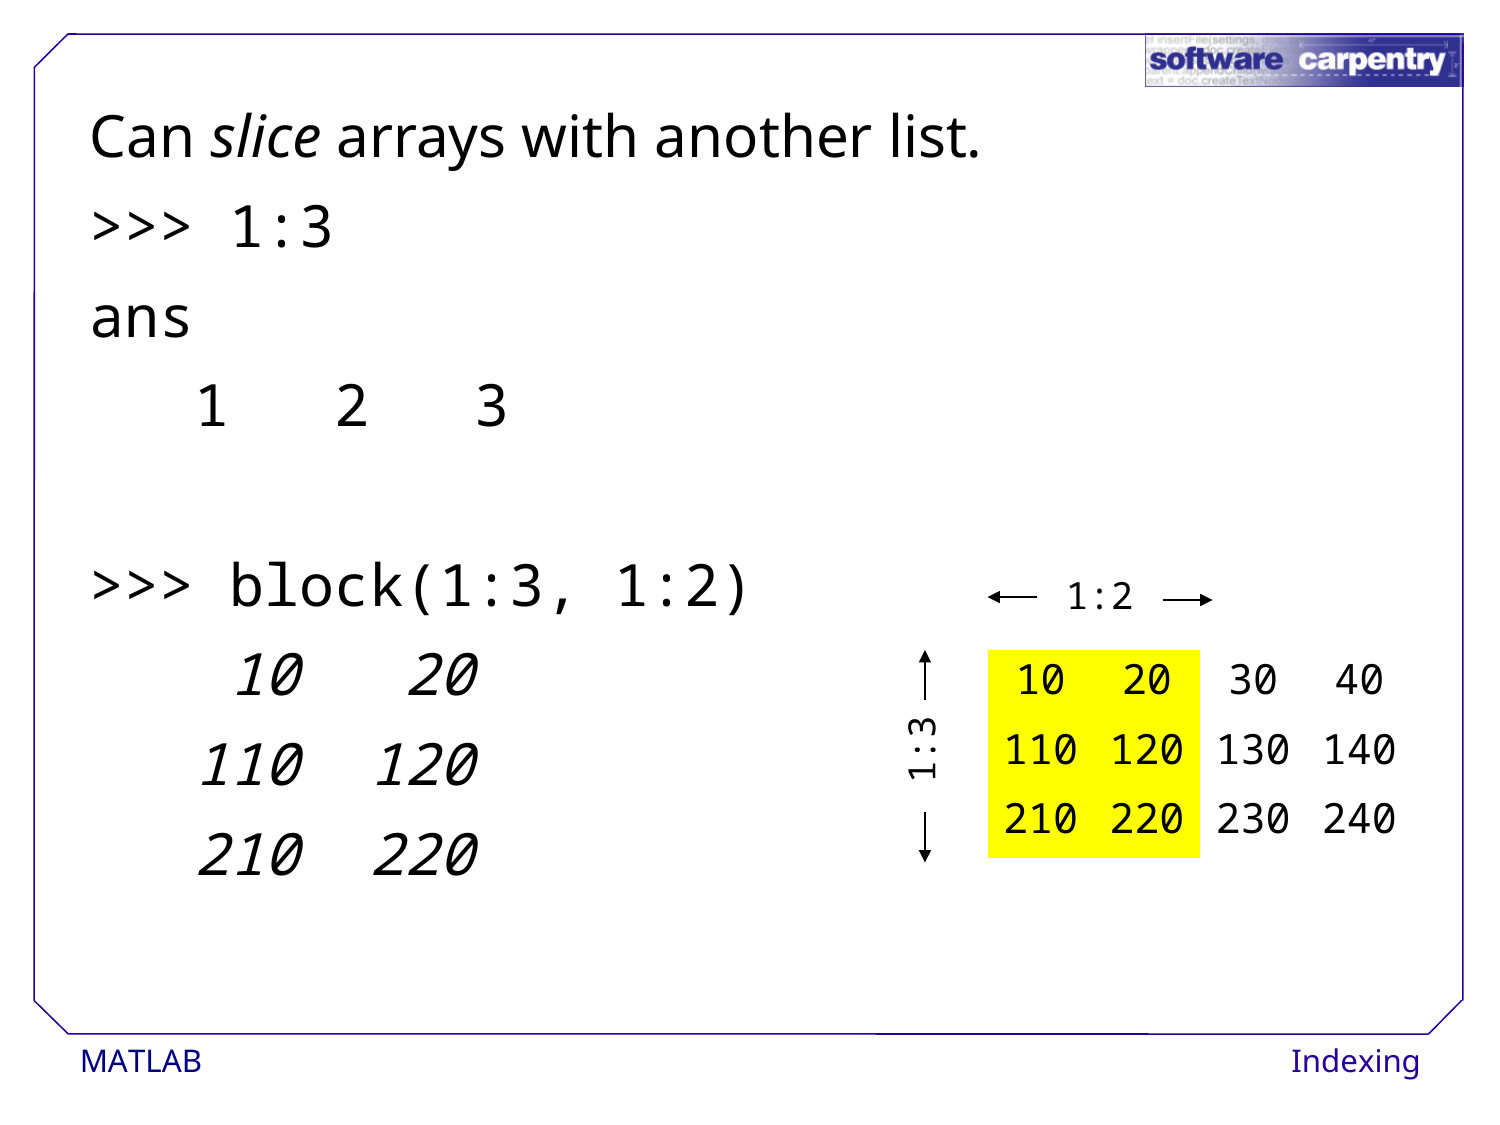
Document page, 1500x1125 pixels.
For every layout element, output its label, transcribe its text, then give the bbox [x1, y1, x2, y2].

text_box 1:2 [1051, 564, 1176, 626]
table_cell 220 [1094, 789, 1200, 858]
picture [1145, 33, 1464, 87]
table_header 40 [1306, 650, 1412, 720]
table_header 20 [1094, 650, 1200, 720]
table_cell 240 [1306, 789, 1412, 858]
text_box 1:3 [890, 701, 951, 799]
table_cell 130 [1200, 720, 1306, 789]
table_cell 230 [1200, 789, 1306, 858]
list Can slice arrays with another list. >>> 1:3 ans 1 2 3 >>> block(1:3, 1:2) 10 20 110 120 210 220 [75, 99, 1426, 1013]
table_cell 210 [988, 789, 1094, 858]
table_cell 120 [1094, 720, 1200, 789]
table_cell 110 [988, 720, 1094, 789]
table_header 10 [988, 650, 1094, 720]
table_cell 140 [1306, 720, 1412, 789]
table_header 30 [1200, 650, 1306, 720]
